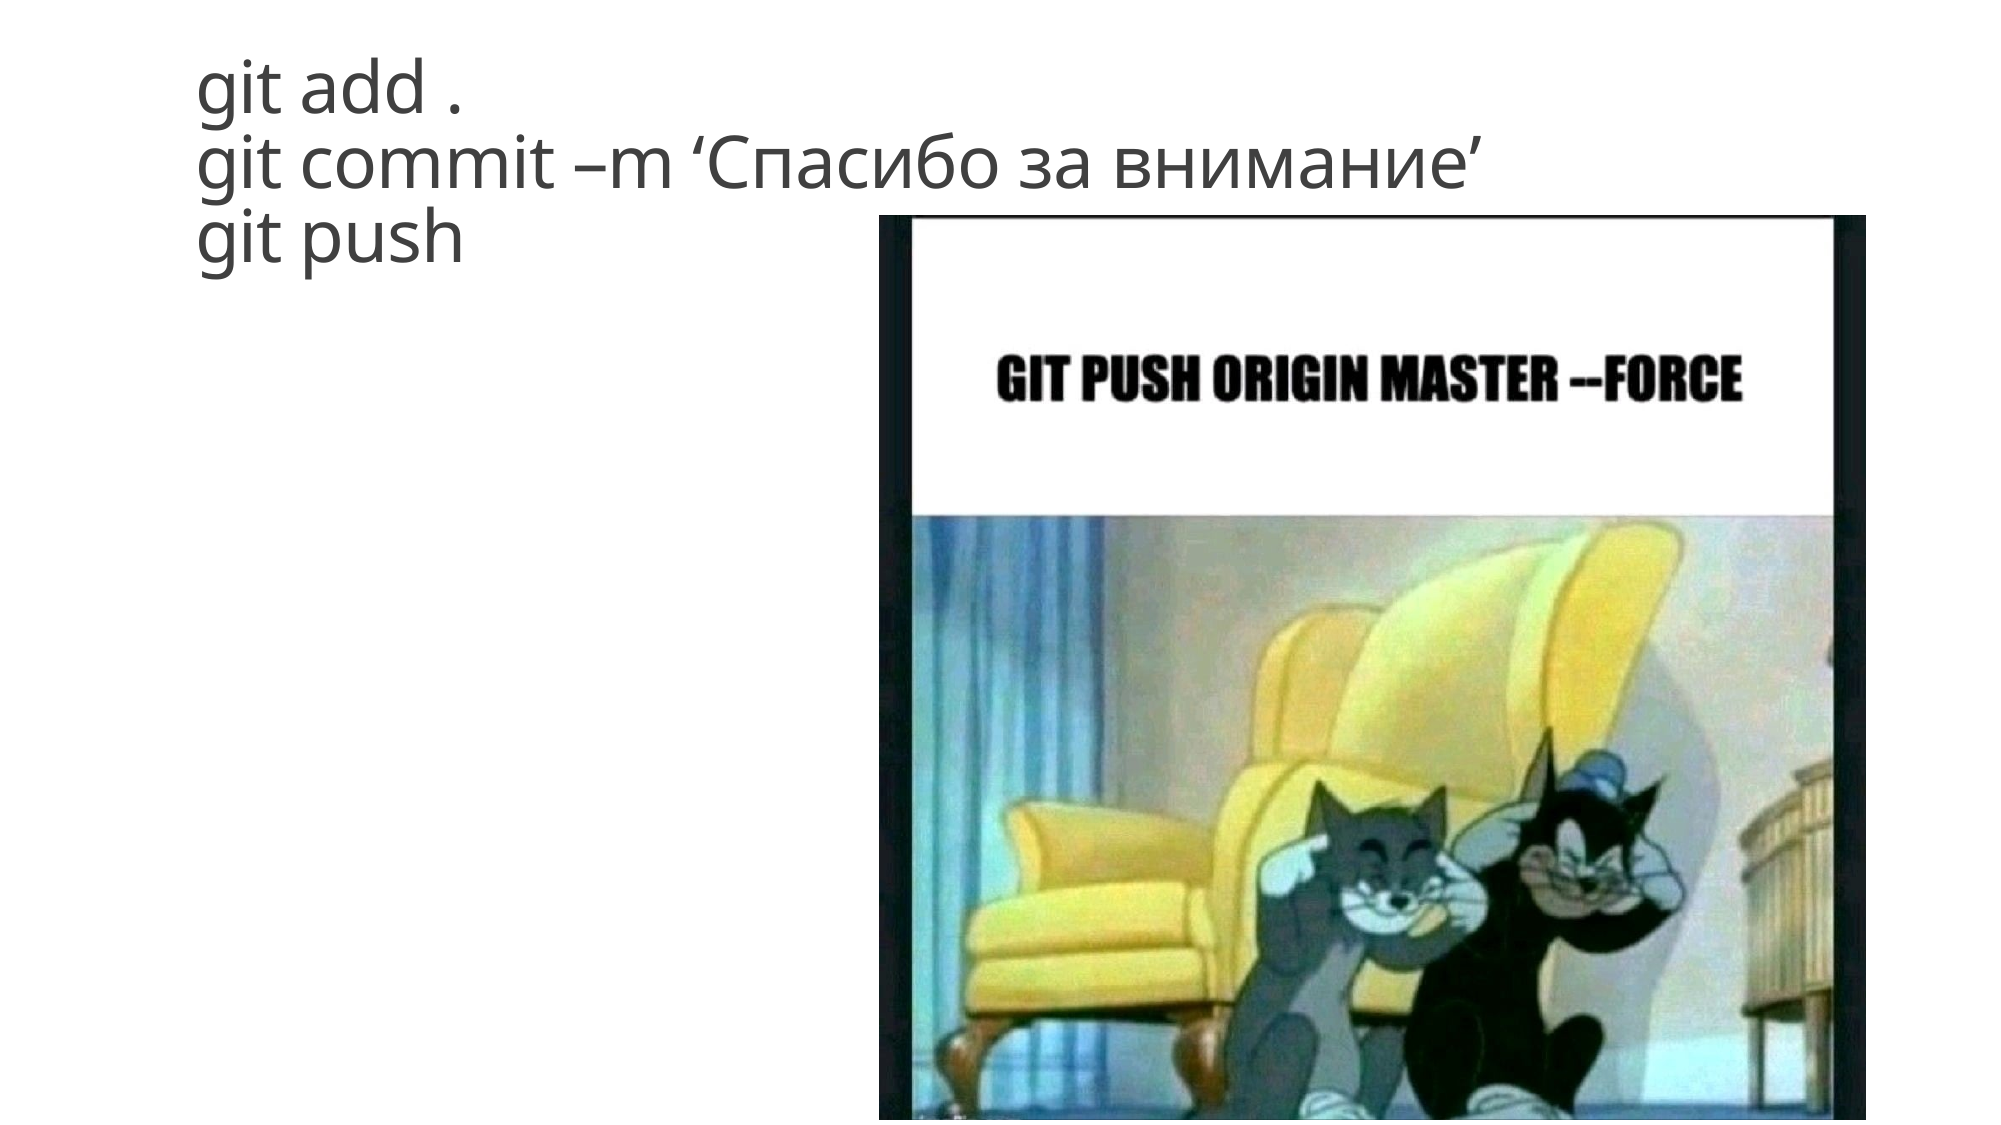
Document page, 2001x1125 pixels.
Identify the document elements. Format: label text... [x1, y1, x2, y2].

title git add . git commit –m ‘Спасибо за внимание’ git push [180, 47, 1831, 286]
picture [879, 215, 1866, 1120]
